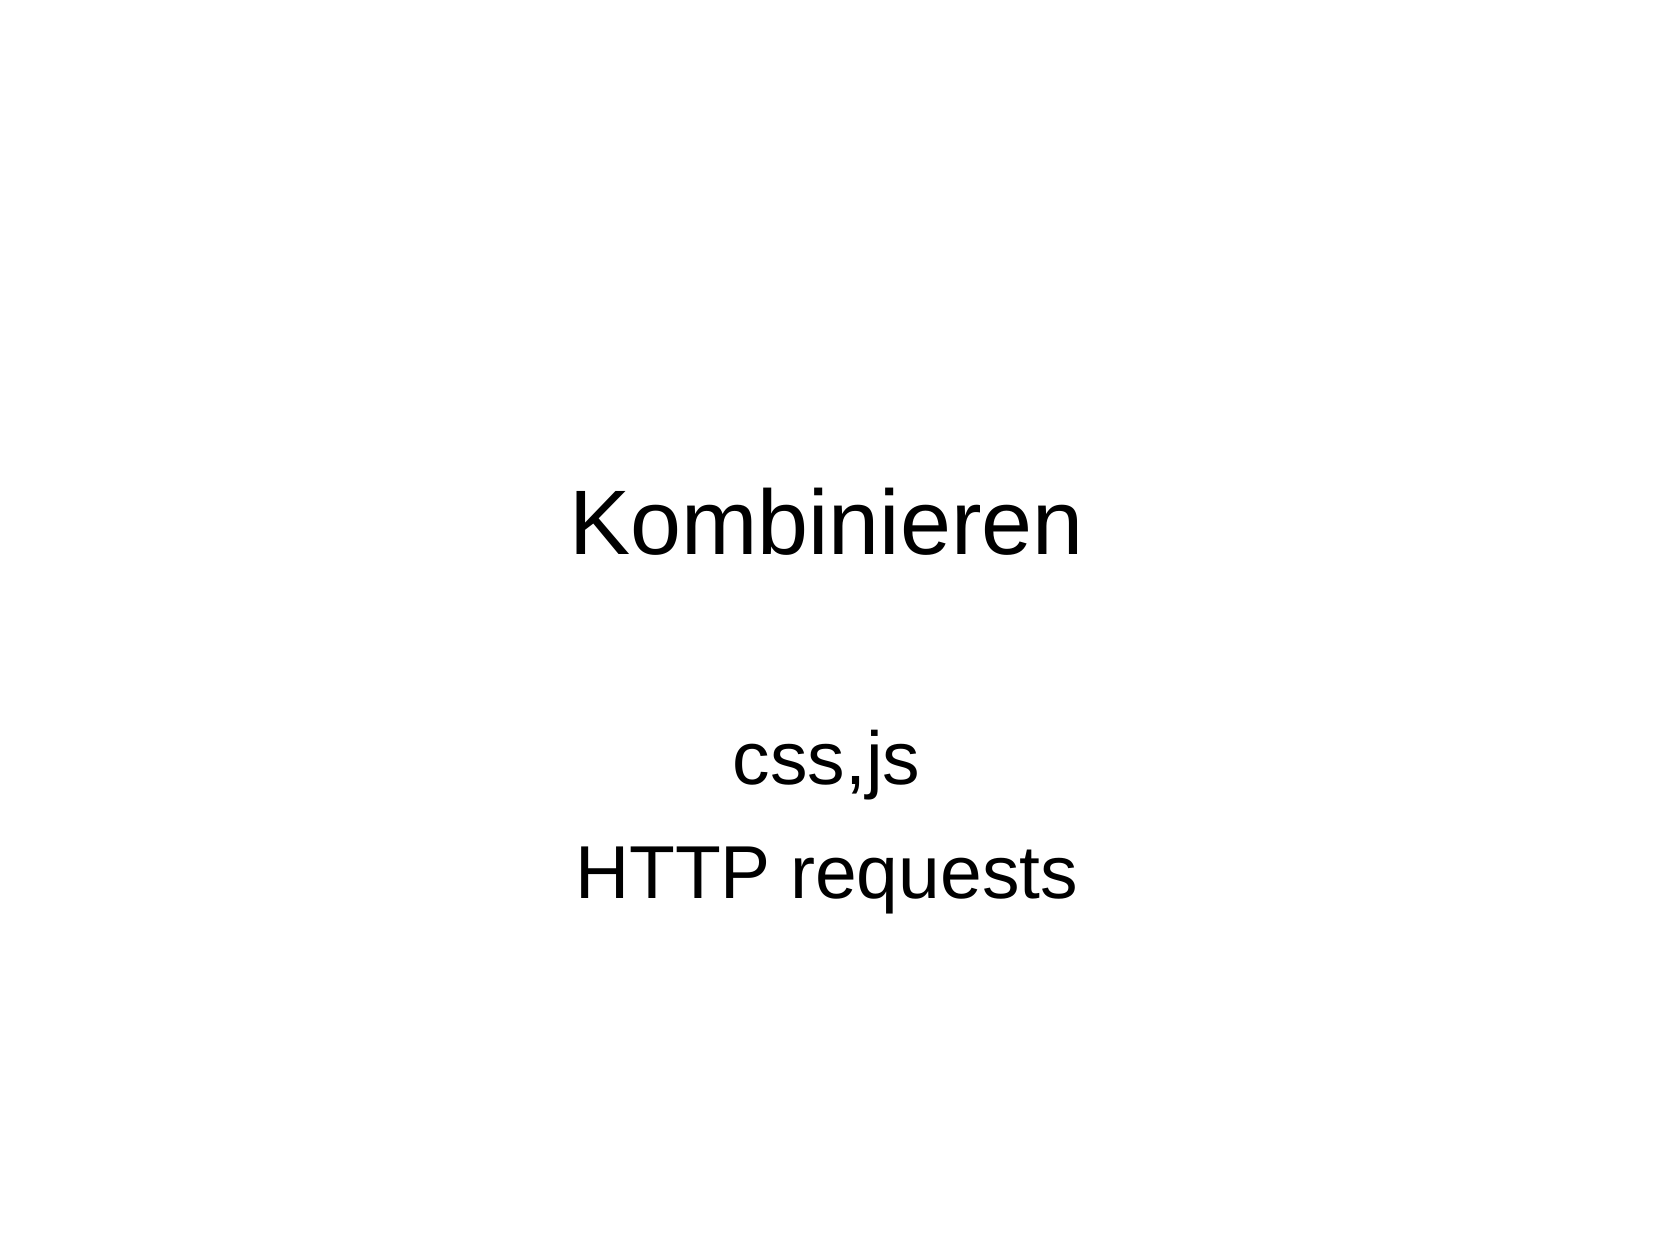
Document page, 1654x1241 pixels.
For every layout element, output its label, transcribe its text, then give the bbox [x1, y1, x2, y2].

list Kombinieren css,js HTTP requests [82, 366, 1571, 1087]
